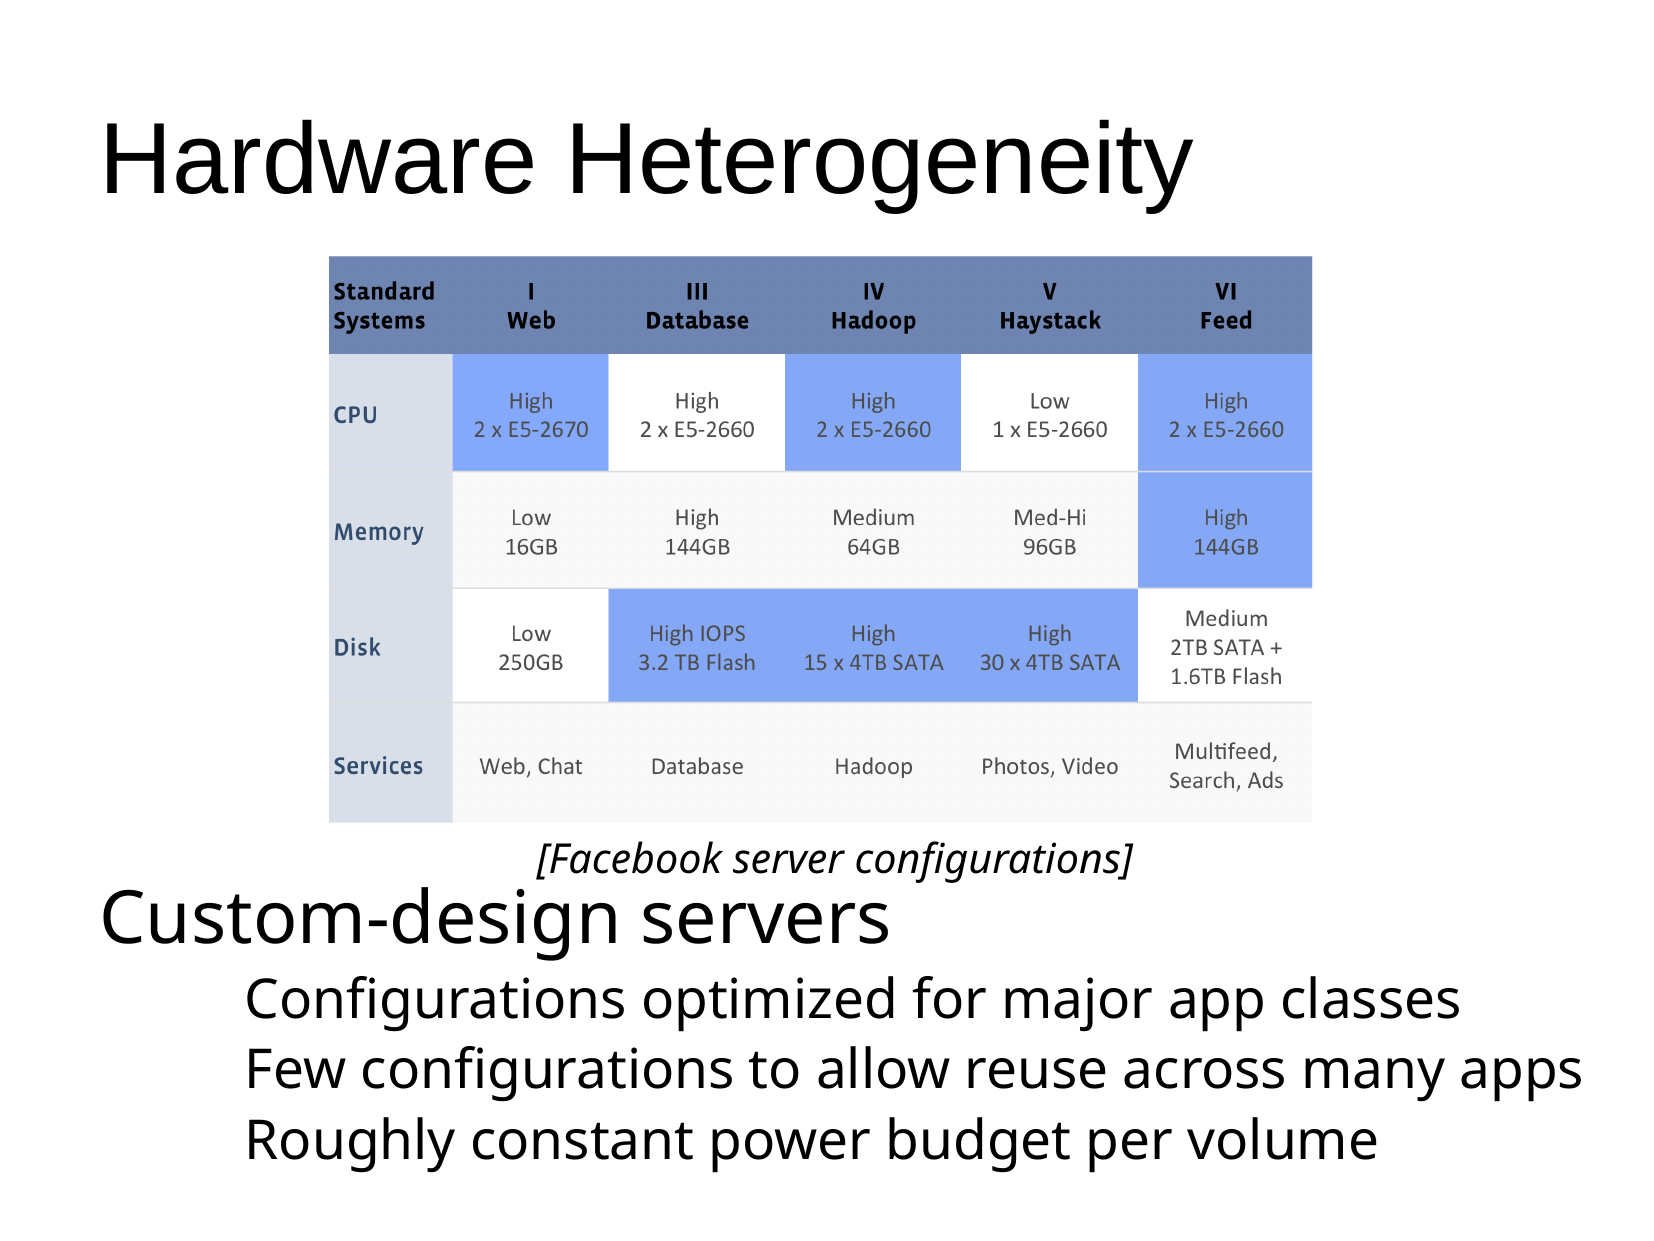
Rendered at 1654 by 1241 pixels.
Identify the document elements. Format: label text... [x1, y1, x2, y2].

picture [329, 256, 1314, 825]
text_box [Facebook server configurations] [402, 823, 1268, 891]
list Custom-design servers Configurations optimized for major app classes Few configurations to allow reuse across many apps Roughly constant power budget per volume [82, 872, 1654, 1202]
title Hardware Heterogeneity [82, 49, 1571, 257]
